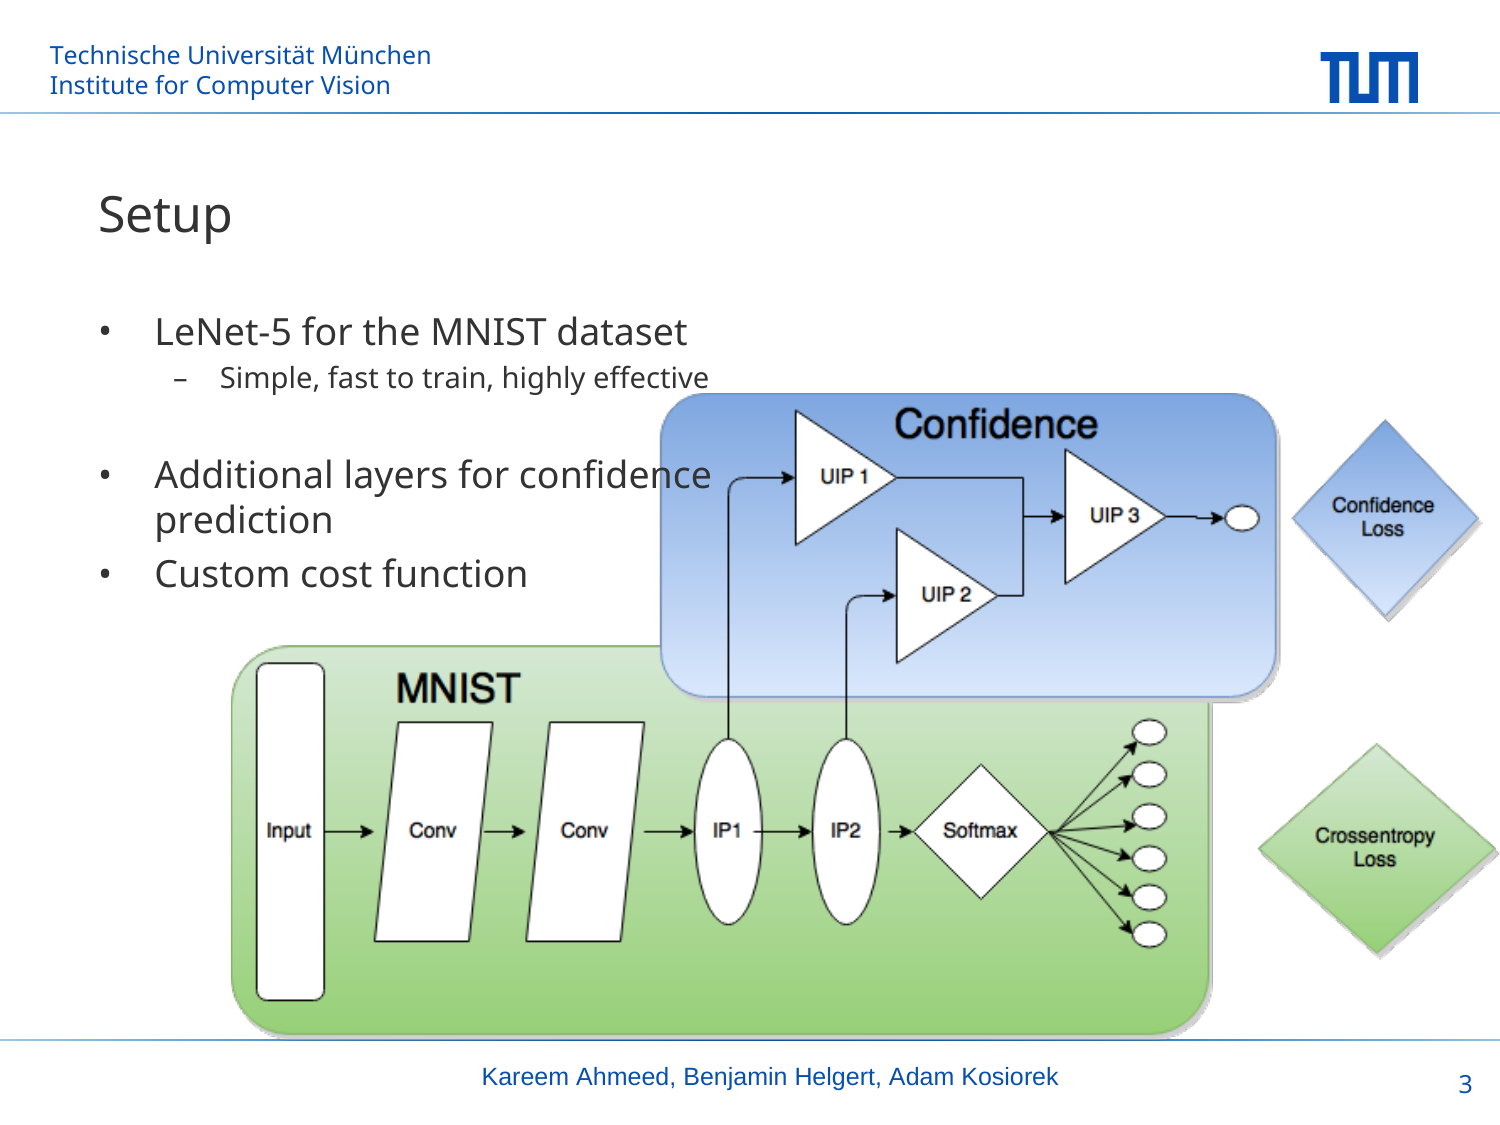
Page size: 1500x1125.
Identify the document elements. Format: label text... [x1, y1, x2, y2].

title Setup [83, 149, 1417, 250]
list LeNet-5 for the MNIST dataset Simple, fast to train, highly effective Additional layers for confidence prediction Custom cost function [83, 299, 763, 1013]
picture [0, 0, 1500, 1125]
